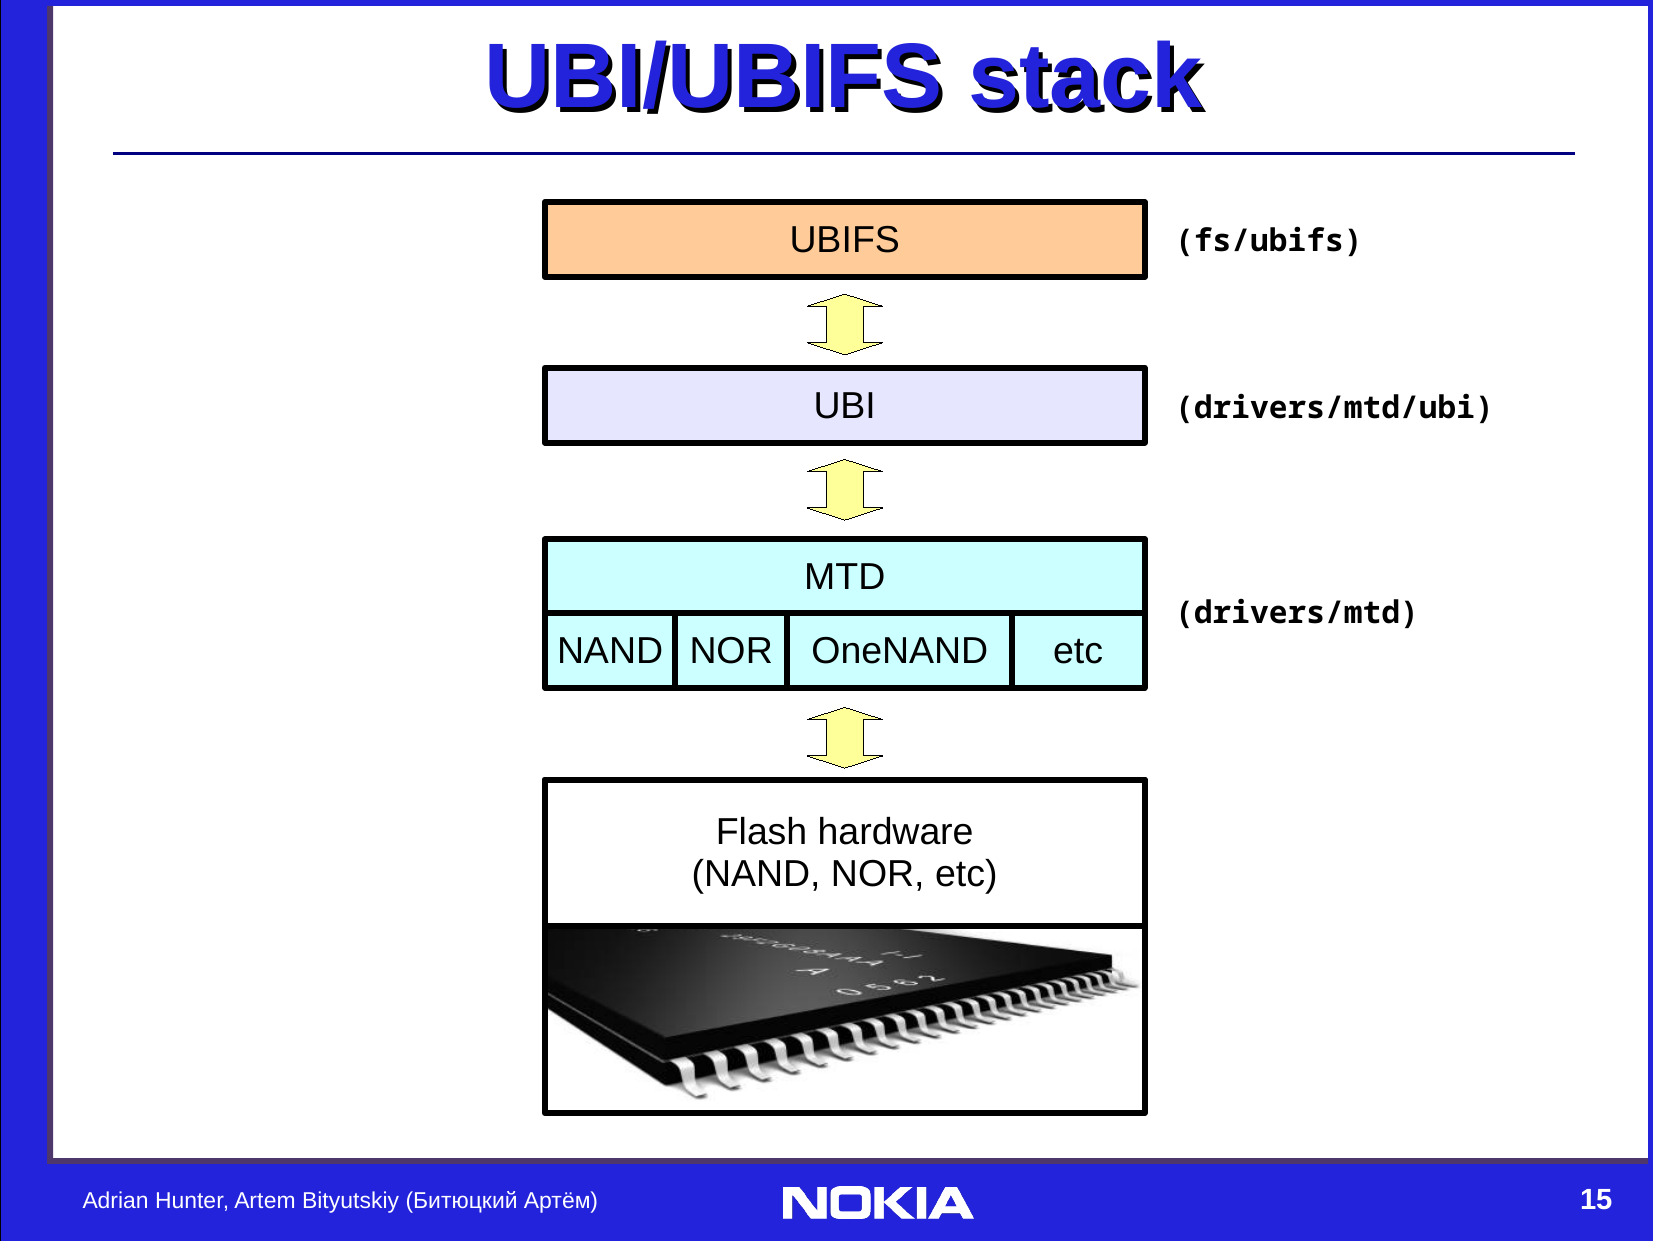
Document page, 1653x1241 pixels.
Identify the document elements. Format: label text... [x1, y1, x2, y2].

text_box UBI [544, 367, 1145, 443]
text_box UBIFS [544, 201, 1145, 277]
text_box [807, 459, 883, 521]
text_box NAND [545, 612, 675, 688]
text_box etc [1011, 612, 1145, 688]
text_box MTD [544, 539, 1145, 615]
text_box OneNAND [787, 612, 1011, 688]
title UBI/UBIFS stack [100, 2, 1588, 151]
picture [548, 926, 1142, 1102]
text_box [807, 294, 883, 355]
text_box (fs/ubifs) [1160, 210, 1423, 262]
text_box NOR [675, 612, 787, 688]
picture [783, 1186, 974, 1219]
text_box (drivers/mtd/ubi) [1160, 377, 1538, 429]
text_box (drivers/mtd) [1160, 582, 1463, 634]
text_box [807, 707, 883, 769]
text_box Flash hardware (NAND, NOR, etc) [544, 779, 1145, 926]
